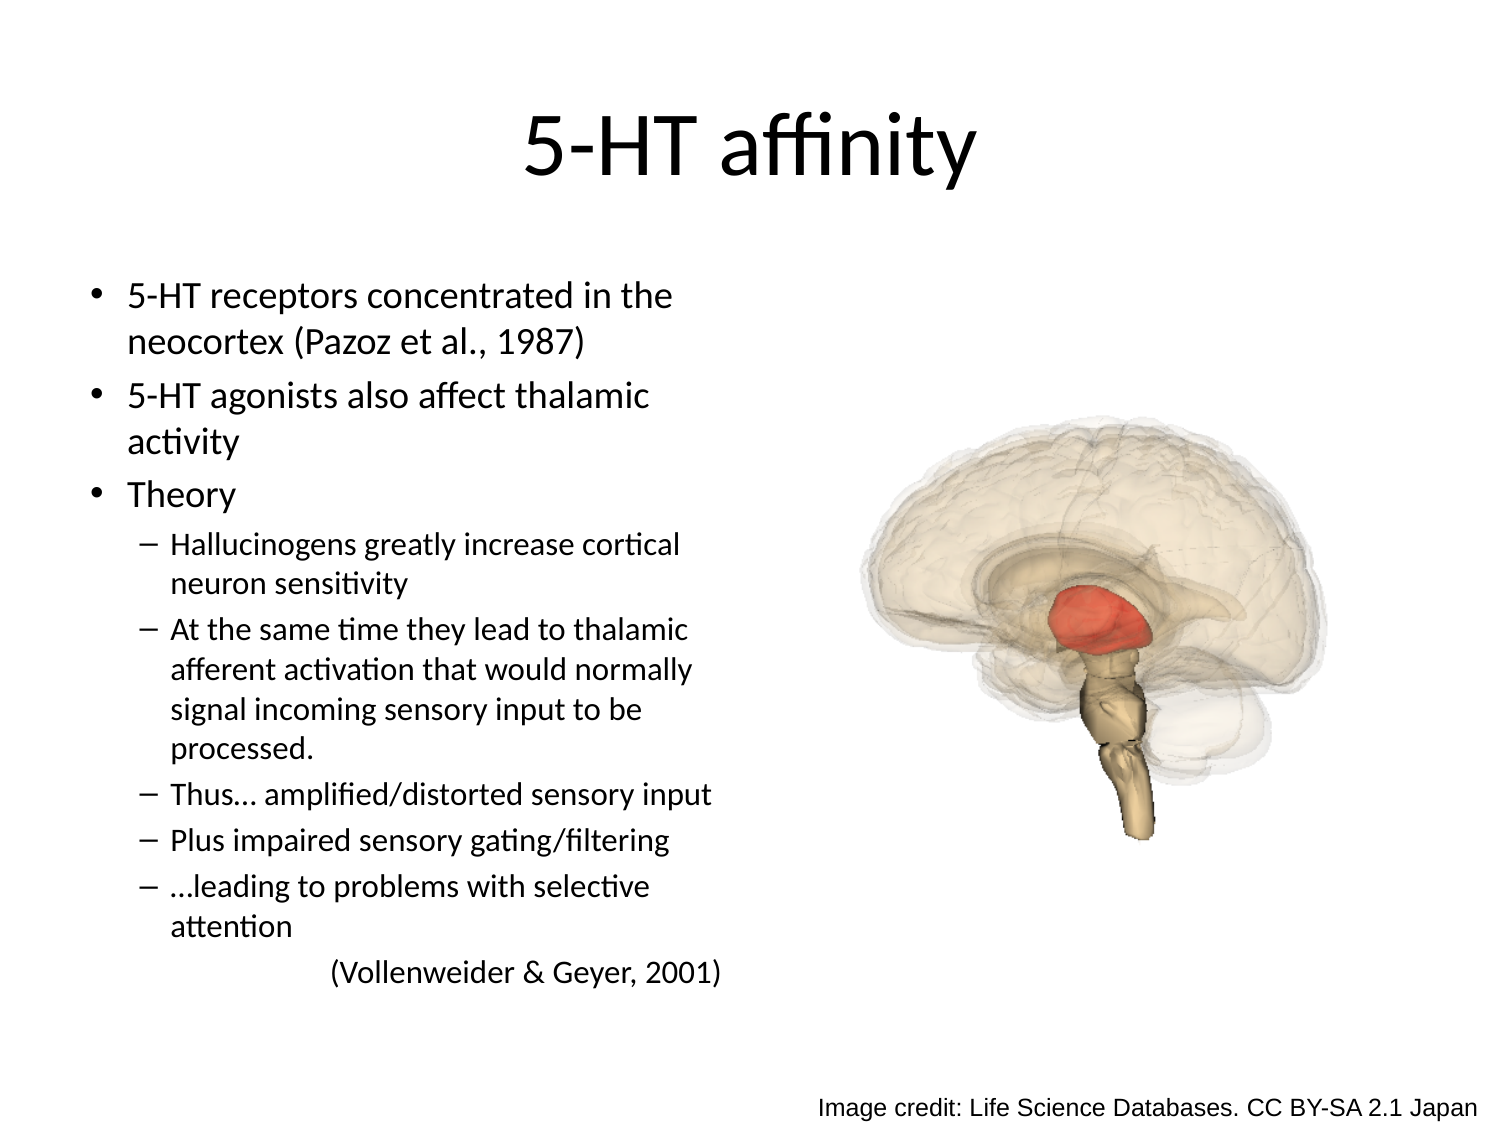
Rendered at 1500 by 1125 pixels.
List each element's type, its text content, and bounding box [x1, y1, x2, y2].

picture [762, 262, 1425, 1005]
text_box Image credit: Life Science Databases. CC BY-SA 2.1 Japan [803, 1086, 1500, 1125]
title 5-HT affinity [75, 45, 1425, 233]
list 5-HT receptors concentrated in the neocortex (Pazoz et al., 1987) 5-HT agonists also affect thalamic activity Theory Hallucinogens greatly increase cortical neuron sensitivity At the same time they lead to thalamic afferent activation that would normally signal incoming sensory input to be processed. Thus… amplified/distorted sensory input Plus impaired sensory gating/filtering …leading to problems with selective attention (Vollenweider & Geyer, 2001) [75, 262, 738, 1005]
